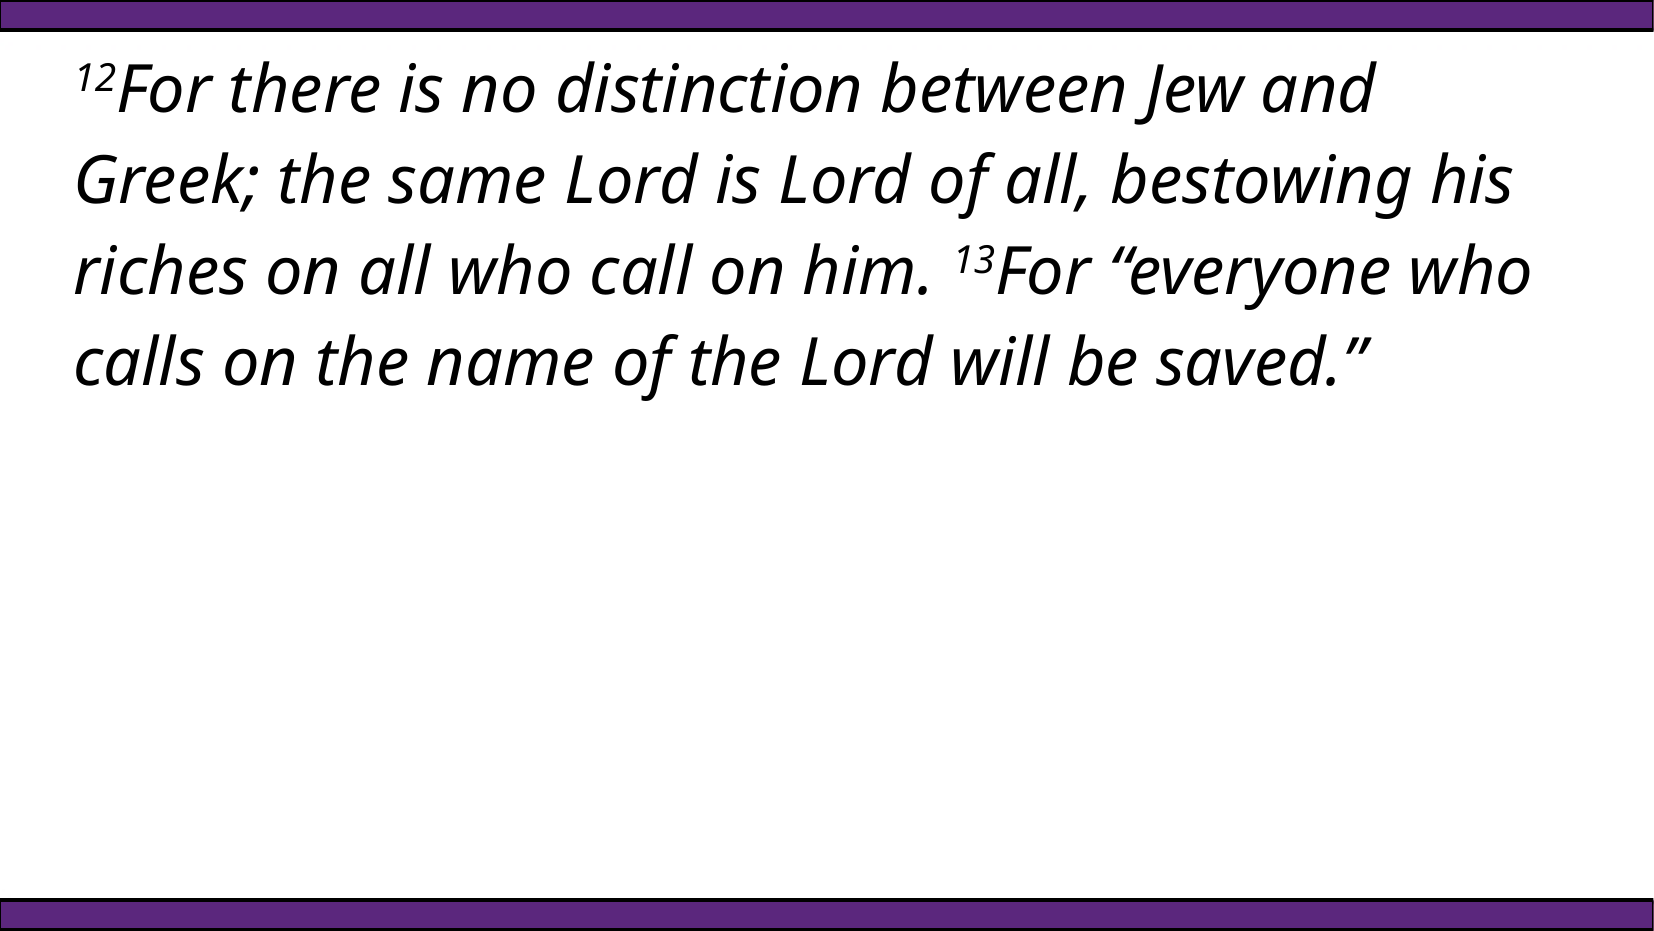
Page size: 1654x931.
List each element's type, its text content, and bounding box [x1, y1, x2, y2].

text_box 12For there is no distinction between Jew and Greek; the same Lord is Lord of all, bestowing his riches on all who call on him. 13For “everyone who calls on the name of the Lord will be saved.” [58, 34, 1589, 405]
text_box [0, 900, 1654, 931]
text_box [0, 0, 1654, 31]
picture [0, 31, 1654, 900]
